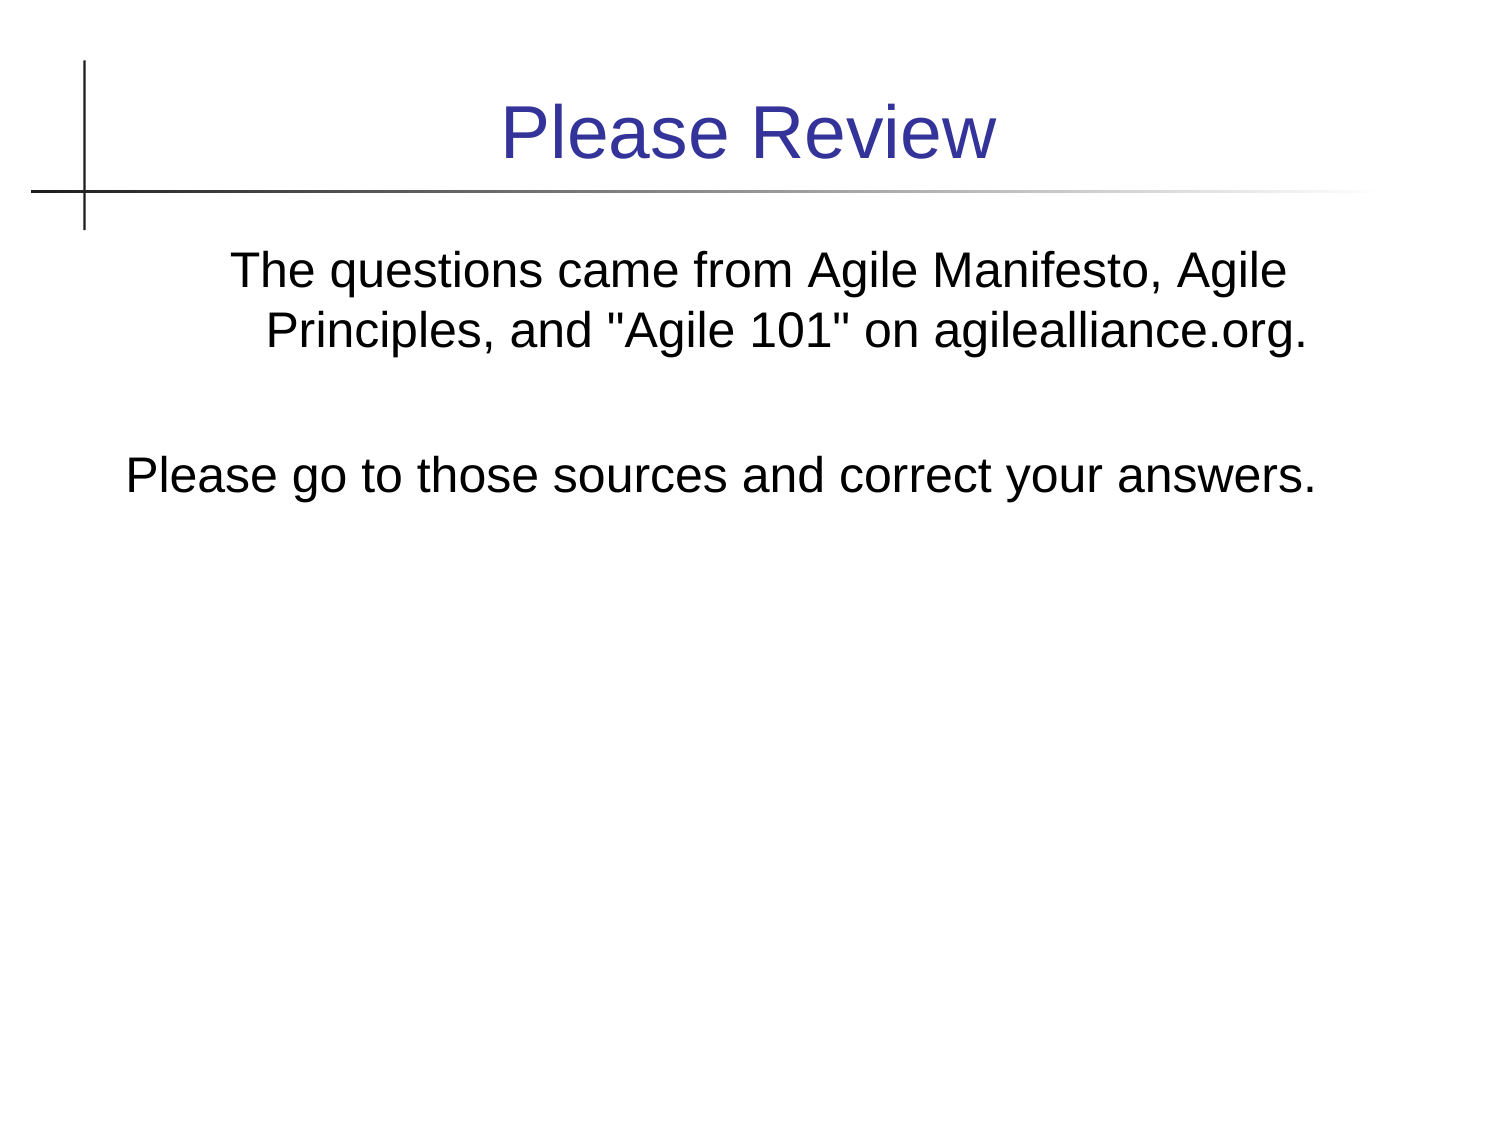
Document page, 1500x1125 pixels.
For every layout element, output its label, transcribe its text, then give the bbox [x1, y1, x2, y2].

title Please Review [100, 42, 1397, 182]
list The questions came from Agile Manifesto, Agile Principles, and "Agile 101" on agilealliance.org. Please go to those sources and correct your answers. [110, 229, 1408, 960]
